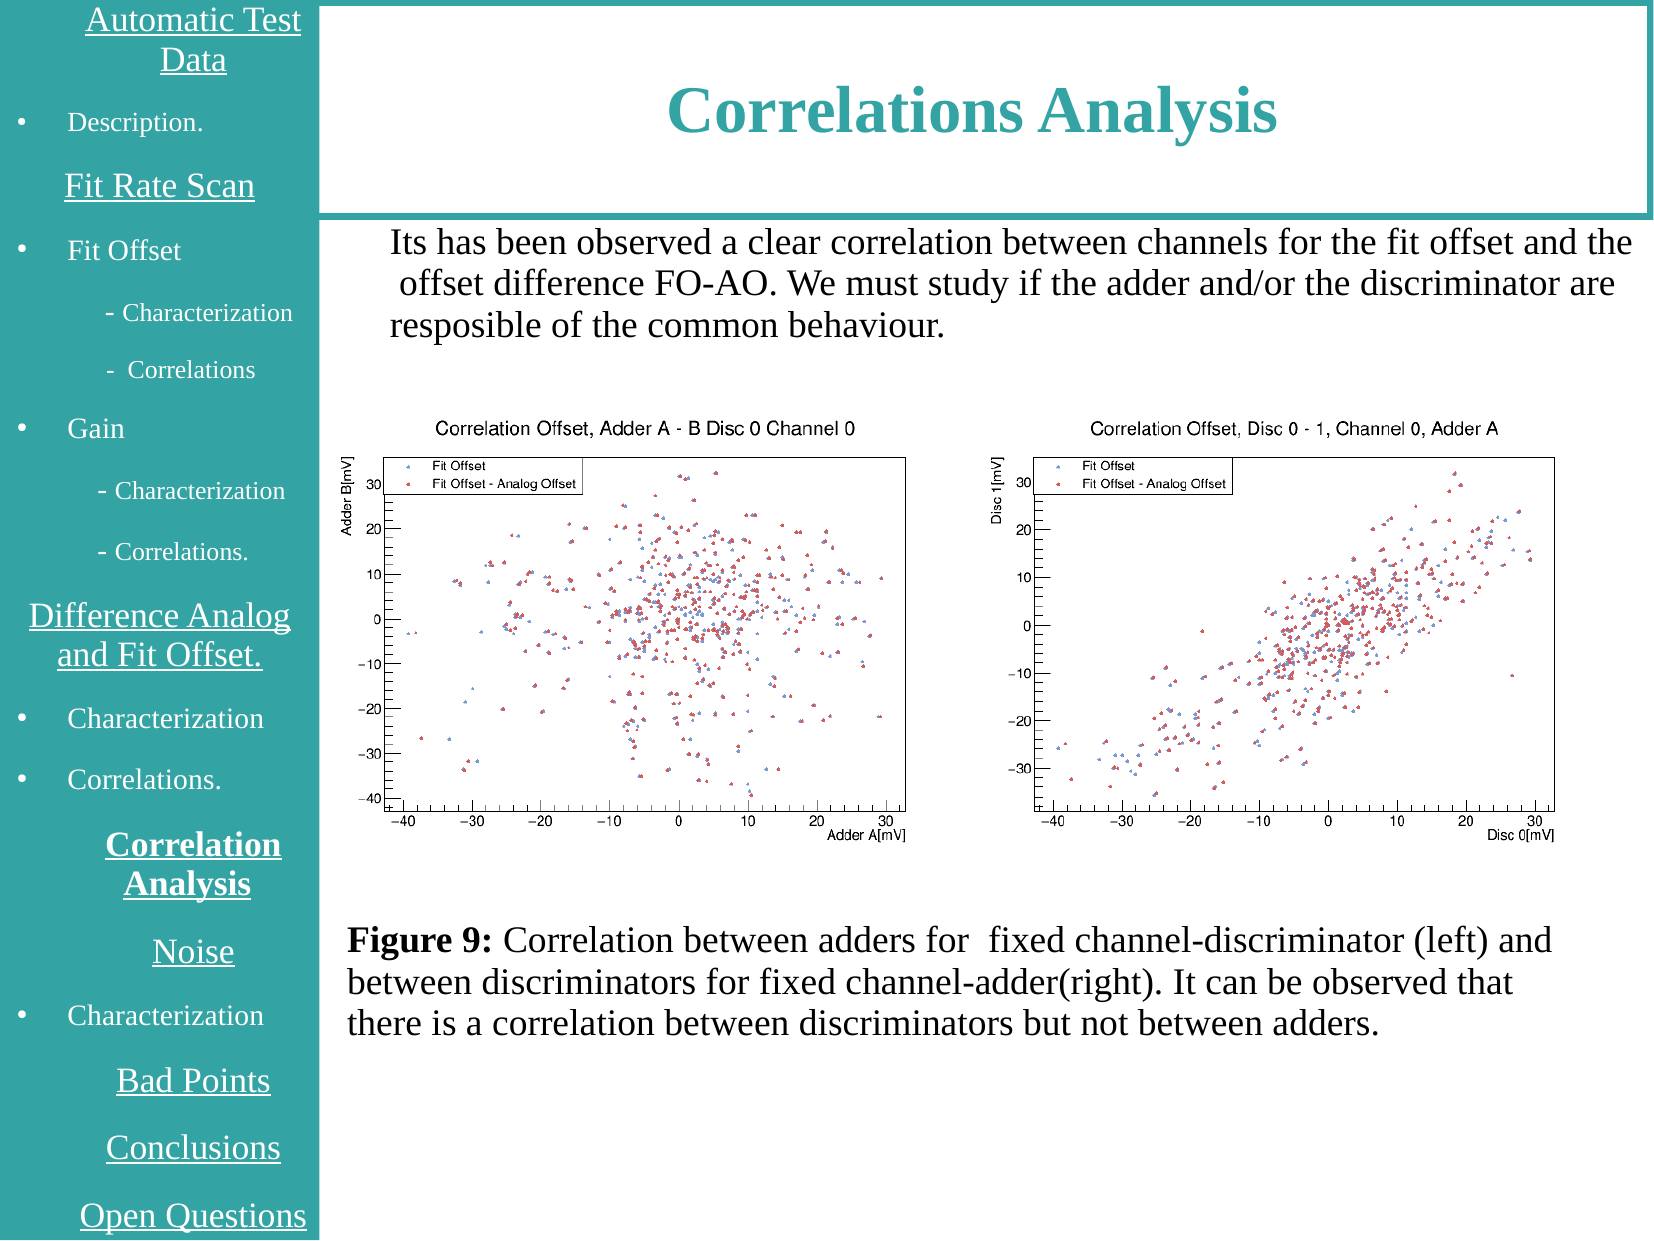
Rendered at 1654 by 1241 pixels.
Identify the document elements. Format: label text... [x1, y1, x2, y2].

picture [320, 413, 1619, 855]
text_box Figure 9: Correlation between adders for fixed channel-discriminator (left) and between discriminators for fixed channel-adder(right). It can be observed that there is a correlation between discriminators but not between adders. [332, 911, 1597, 1052]
title Correlations Analysis [320, 2, 1651, 217]
list Automatic Test Data Description. Fit Rate Scan Fit Offset - Characterization - Correlations Gain - Characterization - Correlations. Difference Analog and Fit Offset. Characterization Correlations. Correlation Analysis Noise Characterization Bad Points Conclusions Open Questions [0, 0, 320, 1241]
list Its has been observed a clear correlation between channels for the fit offset and the offset difference FO-AO. We must study if the adder and/or the discriminator are resposible of the common behaviour. [320, 220, 1642, 1241]
